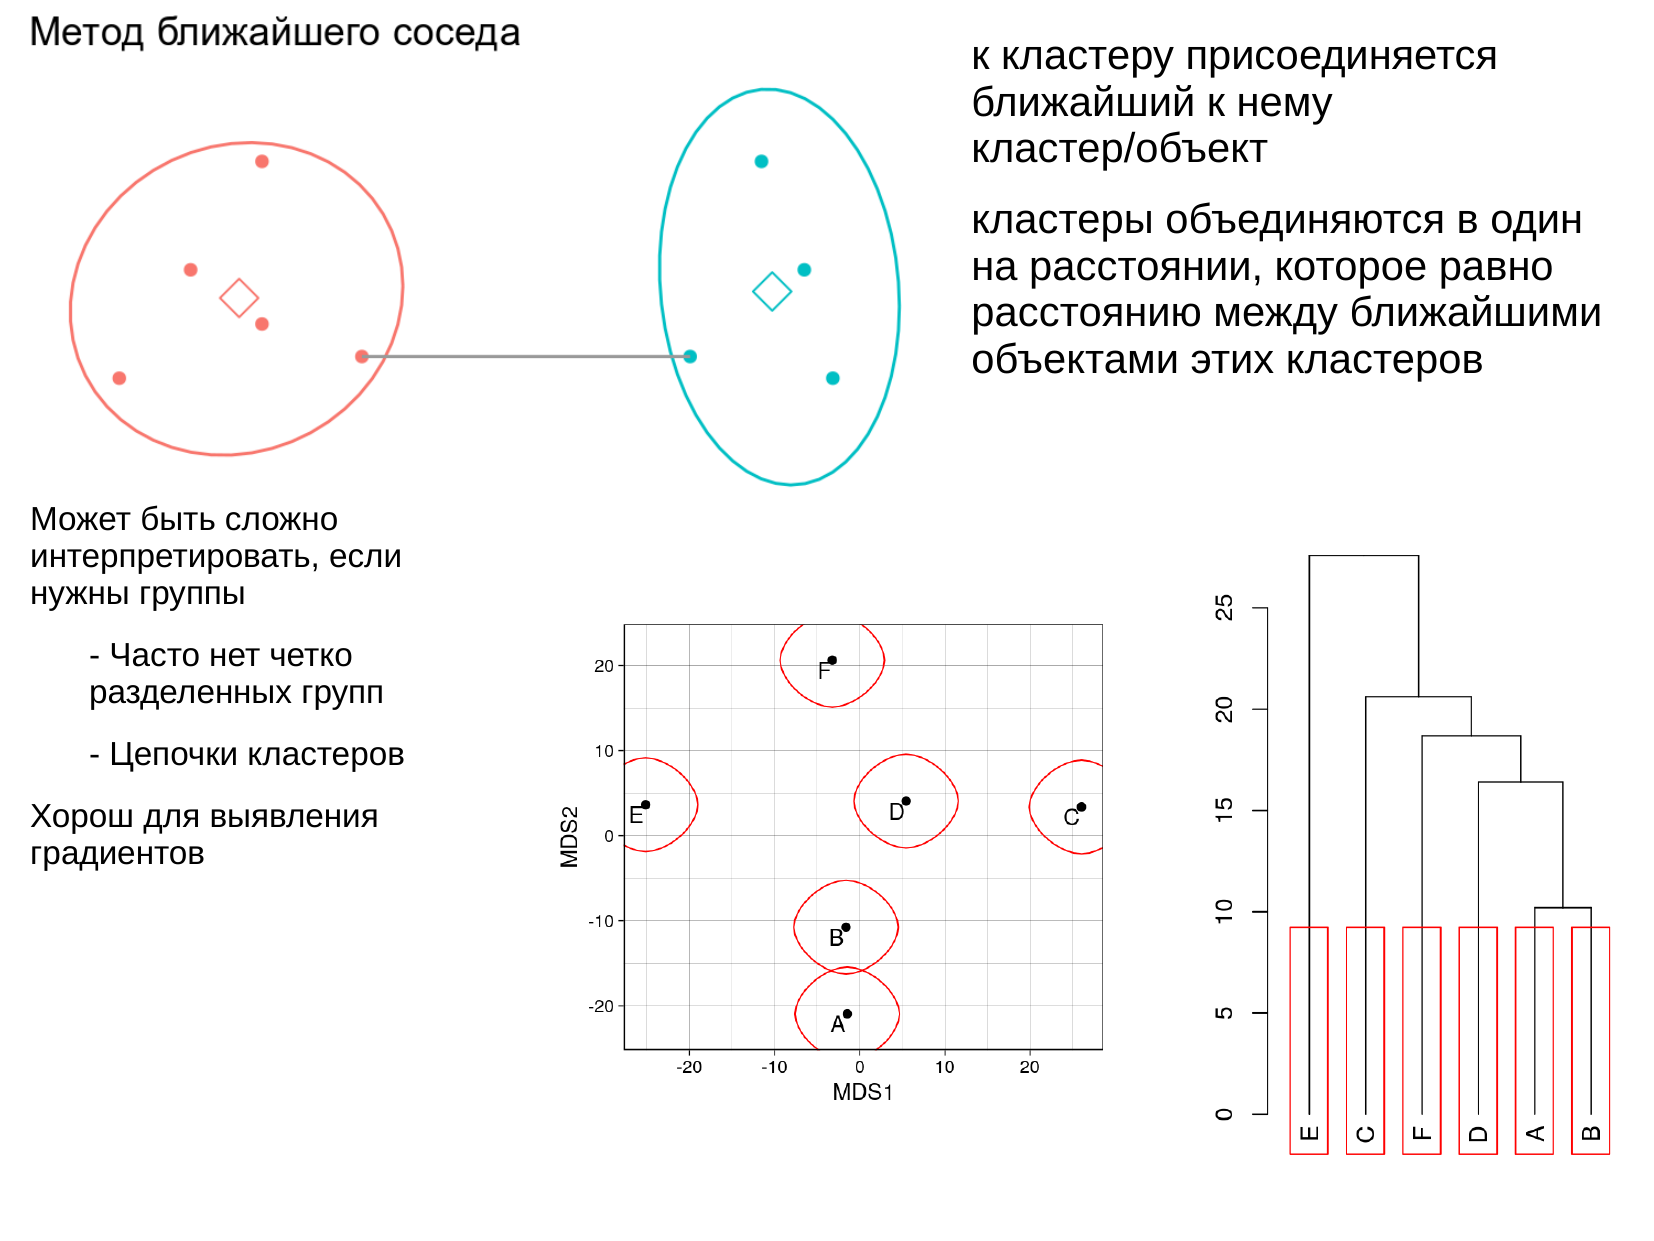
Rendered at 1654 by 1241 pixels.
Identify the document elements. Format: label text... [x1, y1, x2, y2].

text_box Может быть сложно интерпретировать, если нужны группы - Часто нет четко разделенных групп - Цепочки кластеров Хорош для выявления градиентов [15, 493, 479, 1205]
text_box к кластеру присоединяется ближайший к нему кластер/объект кластеры объединяются в один на расстоянии, которое равно расстоянию между ближайшими объектами этих кластеров [956, 24, 1633, 485]
picture [5, 0, 1654, 1232]
